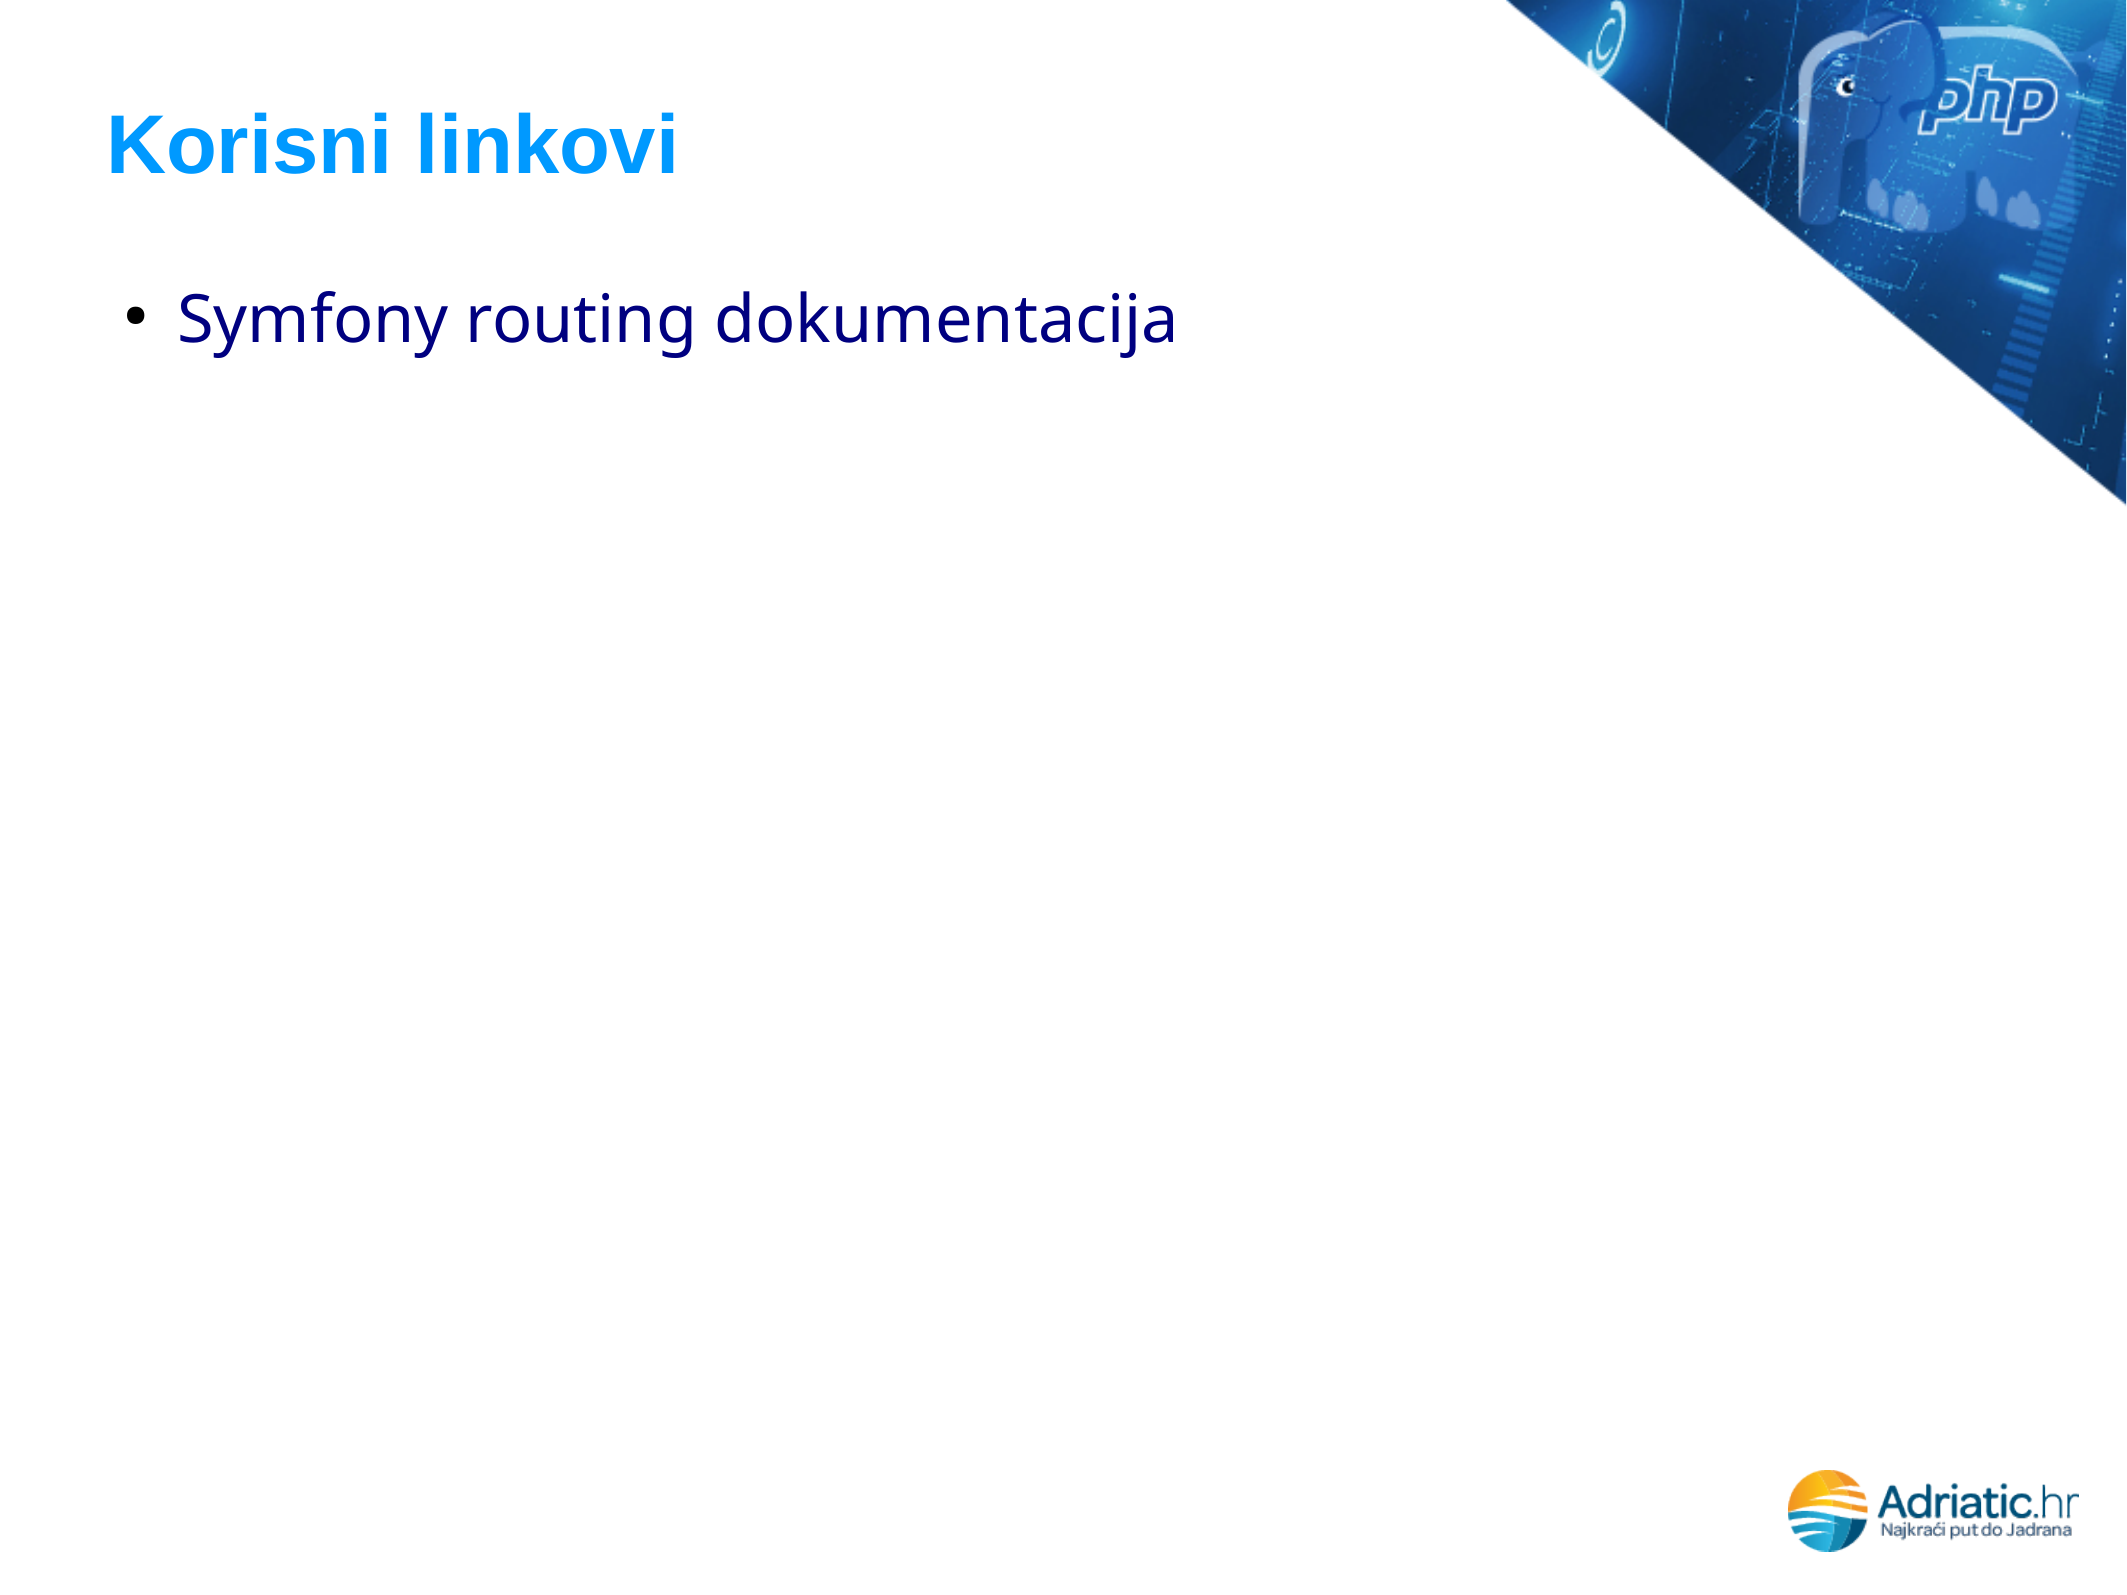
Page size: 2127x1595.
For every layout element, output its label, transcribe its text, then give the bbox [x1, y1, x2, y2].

picture [1505, 0, 2127, 625]
title Korisni linkovi [106, 70, 1630, 219]
list Symfony routing dokumentacija [106, 271, 2020, 1453]
picture [1788, 1470, 2079, 1552]
